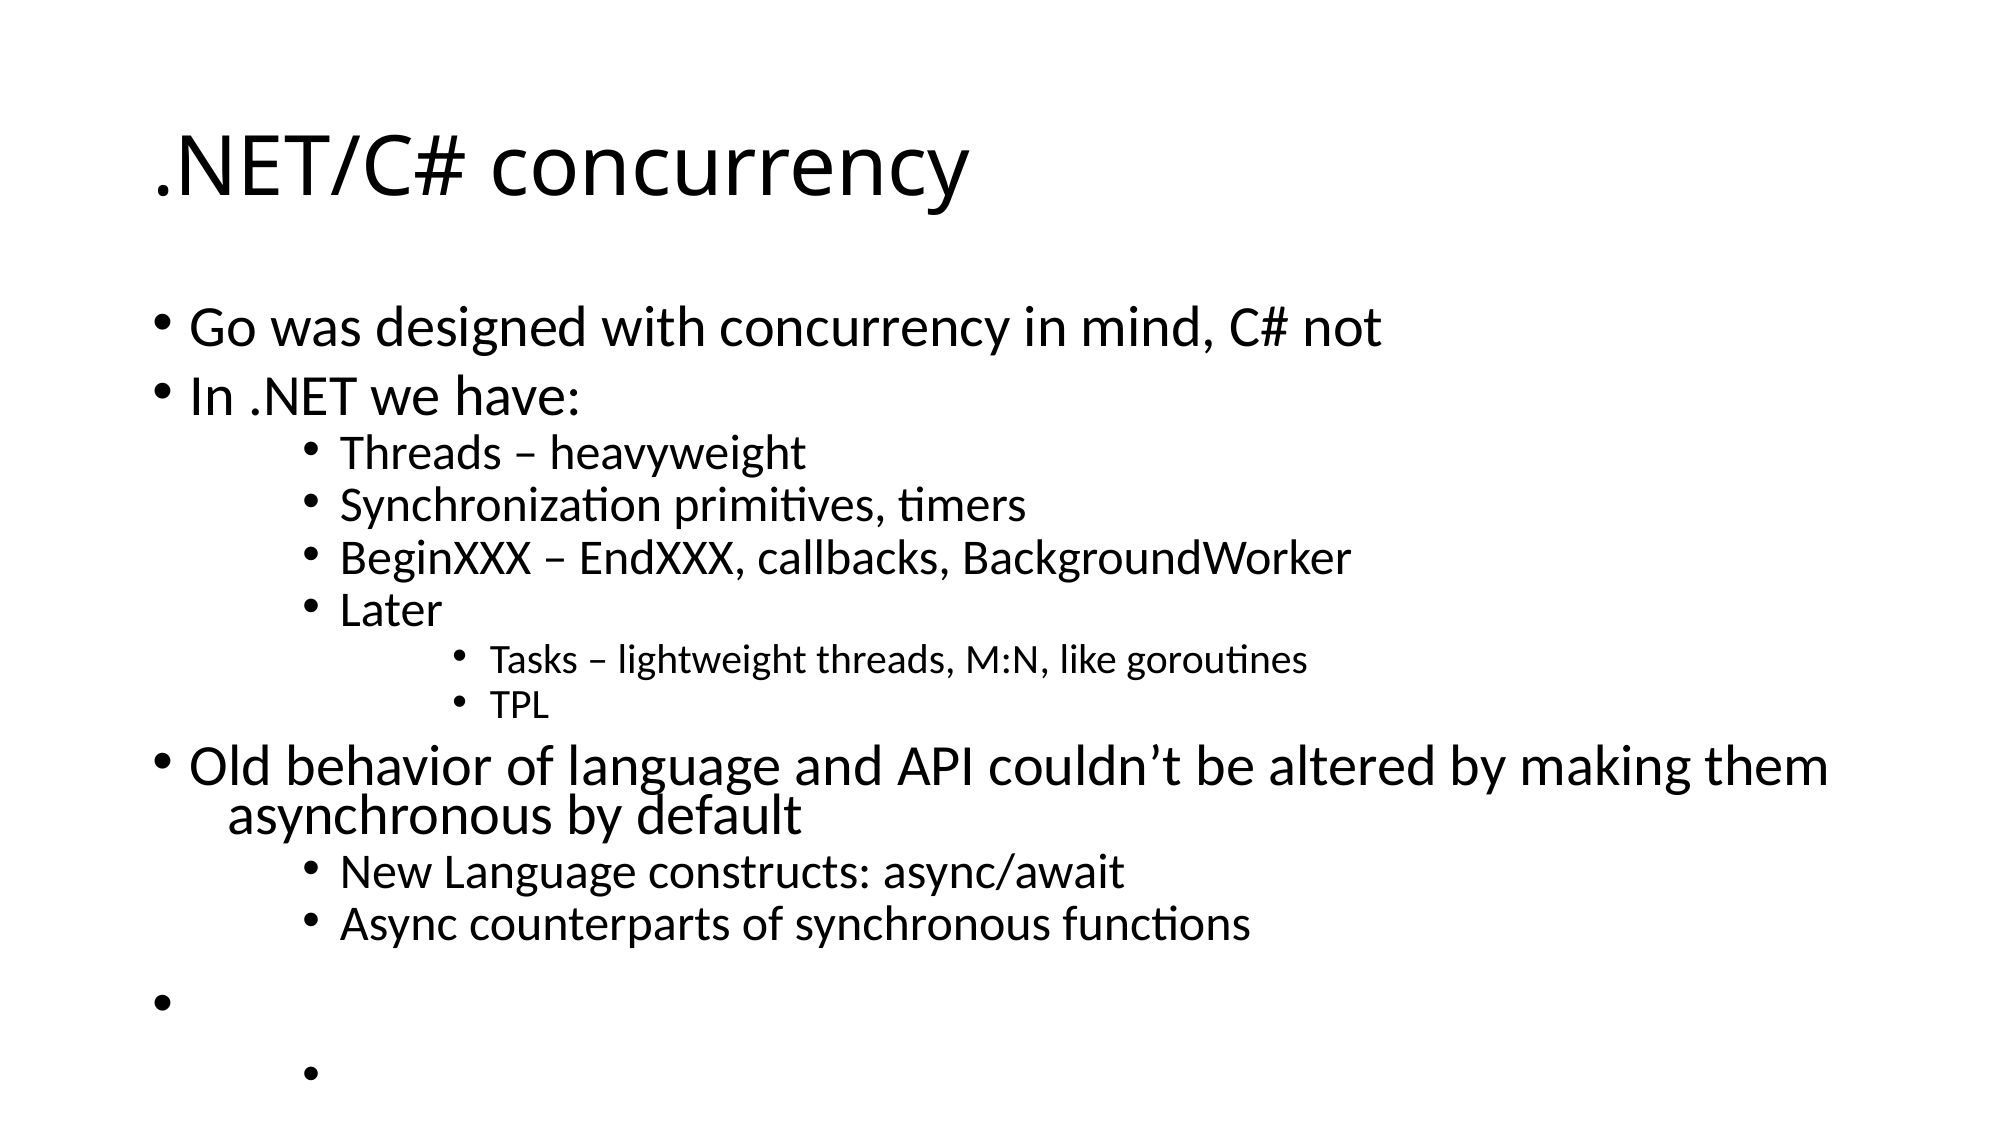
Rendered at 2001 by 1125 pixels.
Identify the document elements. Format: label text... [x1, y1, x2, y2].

title .NET/C# concurrency [137, 59, 1863, 278]
list Go was designed with concurrency in mind, C# not In .NET we have: Threads – heavyweight Synchronization primitives, timers BeginXXX – EndXXX, callbacks, BackgroundWorker Later Tasks – lightweight threads, M:N, like goroutines TPL Old behavior of language and API couldn’t be altered by making them asynchronous by default New Language constructs: async/await Async counterparts of synchronous functions [137, 299, 1863, 1014]
